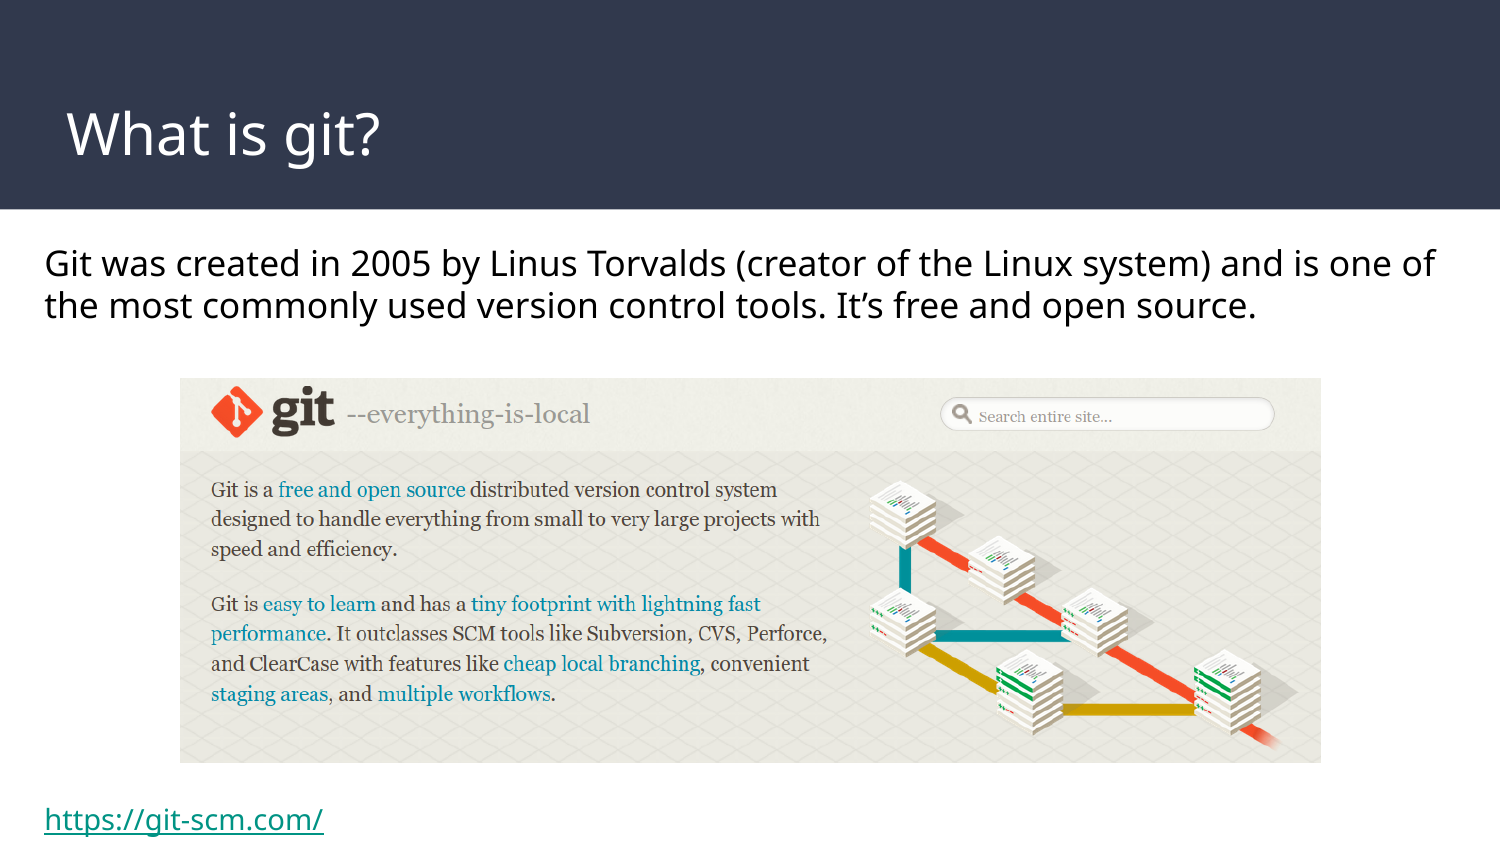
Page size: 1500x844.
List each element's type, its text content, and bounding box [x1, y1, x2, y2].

picture [180, 378, 1321, 763]
text_box https://git-scm.com/ [29, 786, 844, 844]
text_box Git was created in 2005 by Linus Torvalds (creator of the Linux system) and is one of the most commonly used version control tools. It’s free and open source. [29, 225, 1472, 341]
title What is git? [51, 82, 1449, 185]
